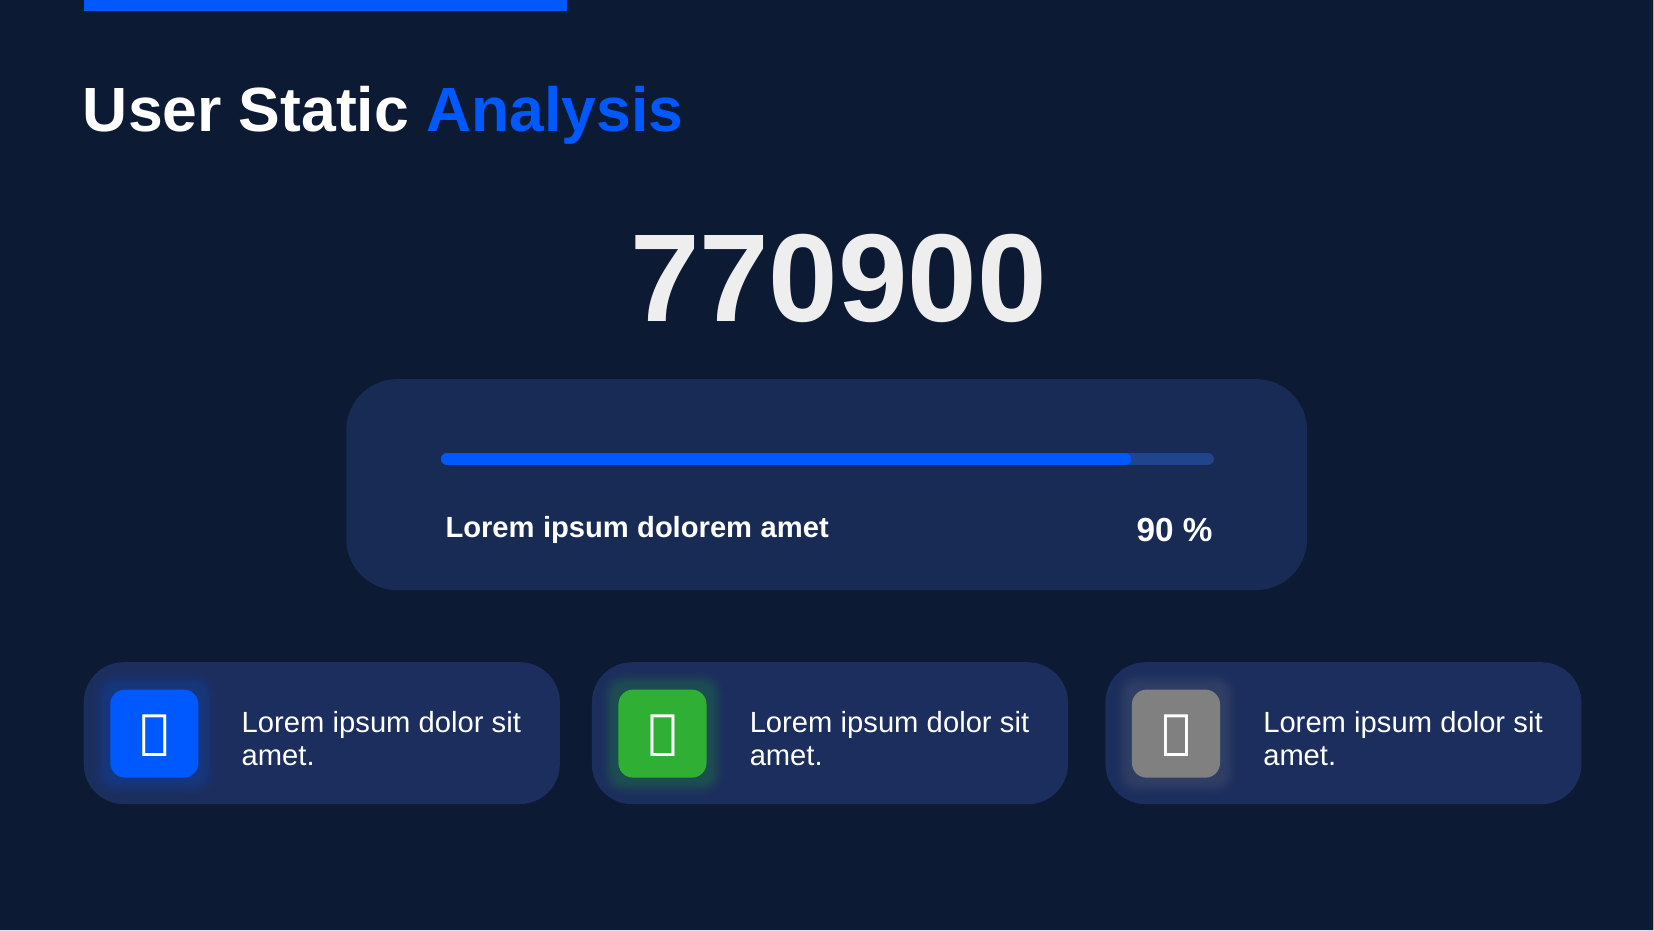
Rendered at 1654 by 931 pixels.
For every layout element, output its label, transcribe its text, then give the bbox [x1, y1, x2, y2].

text_box Lorem ipsum dolor sit amet. [211, 696, 527, 782]
text_box Lorem ipsum dolor sit amet. [1232, 696, 1549, 782]
text_box [1105, 662, 1582, 805]
text_box 90 % [1088, 489, 1213, 570]
text_box 770900 [206, 696, 213, 782]
text_box [591, 662, 1069, 805]
text_box [83, 662, 560, 805]
title User Static Analysis [82, 75, 1569, 188]
text_box [346, 379, 1308, 591]
text_box  [618, 689, 707, 778]
text_box  [1131, 689, 1221, 778]
text_box 770900 [363, 198, 1270, 357]
text_box  [110, 689, 199, 778]
text_box Lorem ipsum dolorem amet [410, 487, 1079, 569]
text_box Lorem ipsum dolor sit amet. [720, 696, 1036, 782]
